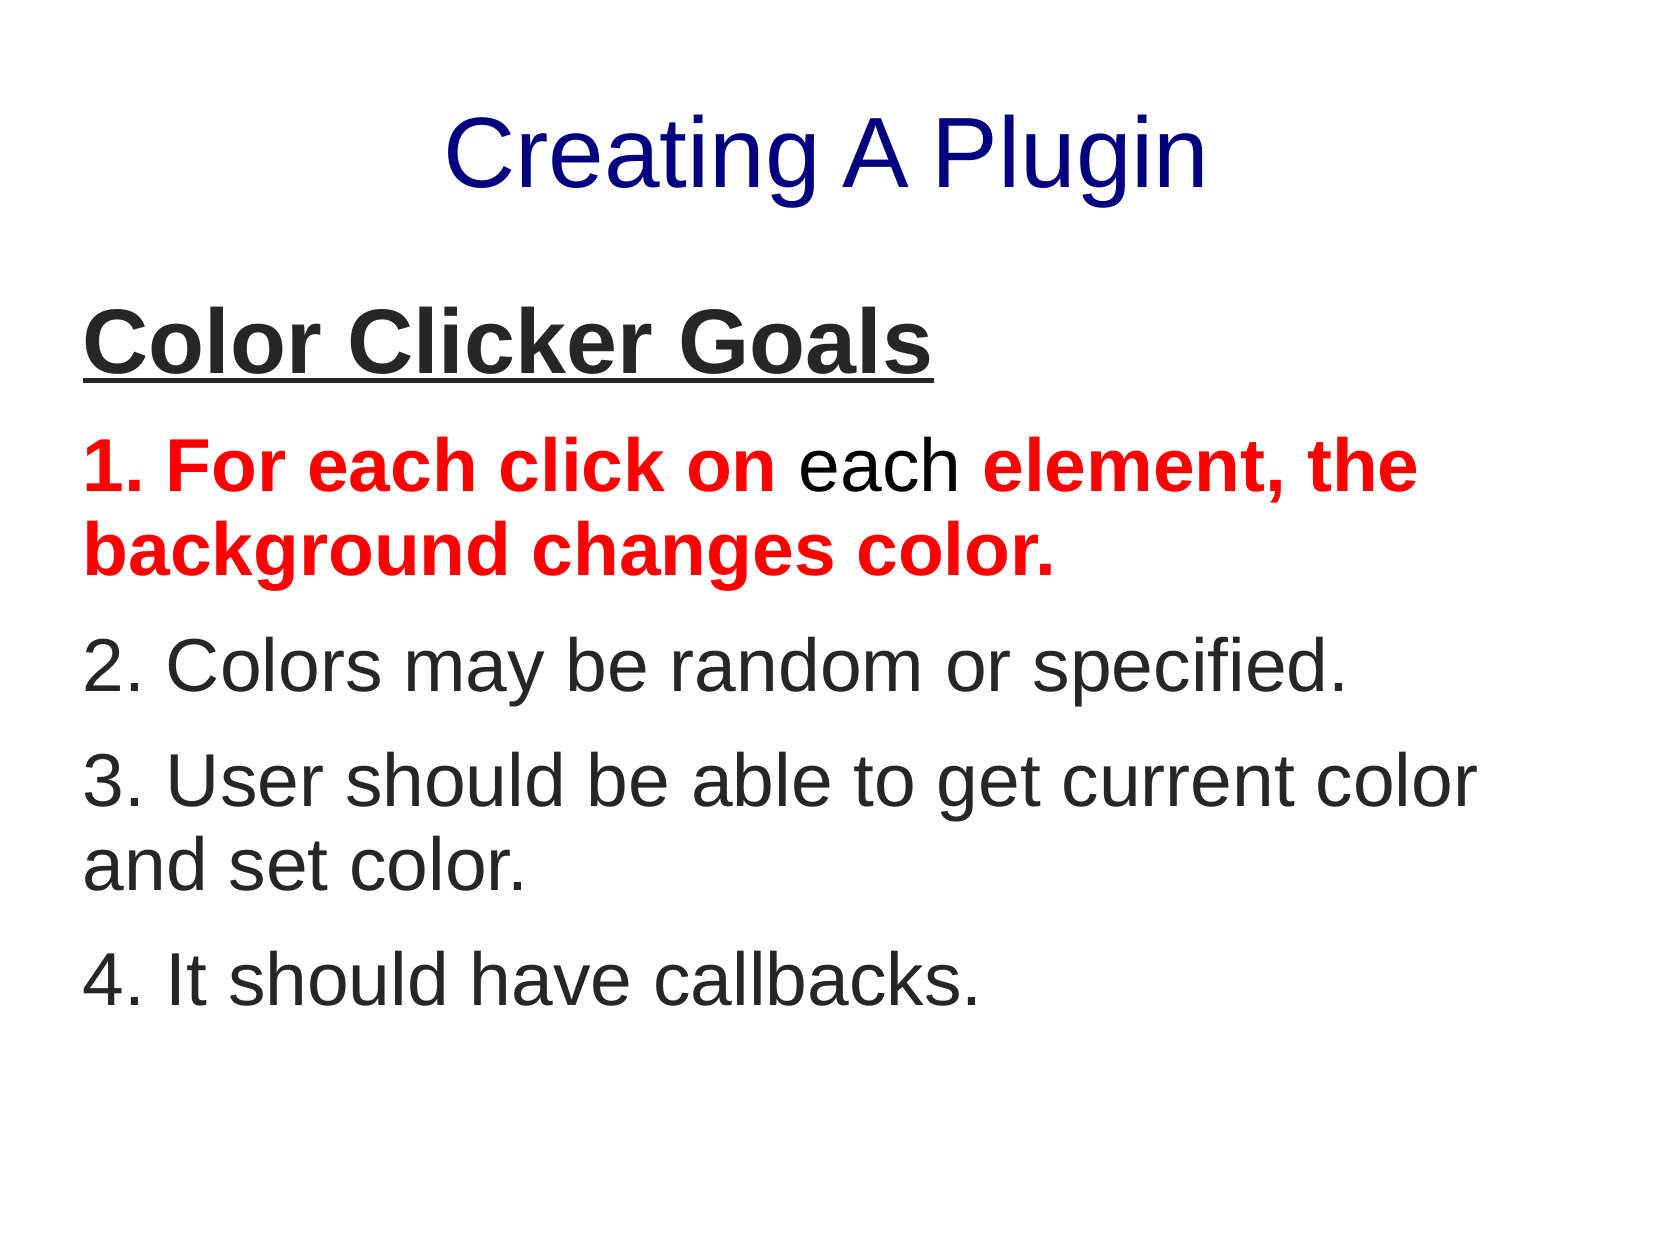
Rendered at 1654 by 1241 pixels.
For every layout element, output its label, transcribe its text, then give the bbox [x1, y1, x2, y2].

title Creating A Plugin [82, 49, 1571, 257]
list Color Clicker Goals 1. For each click on each element, the background changes color. 2. Colors may be random or specified. 3. User should be able to get current color and set color. 4. It should have callbacks. [82, 290, 1571, 1109]
